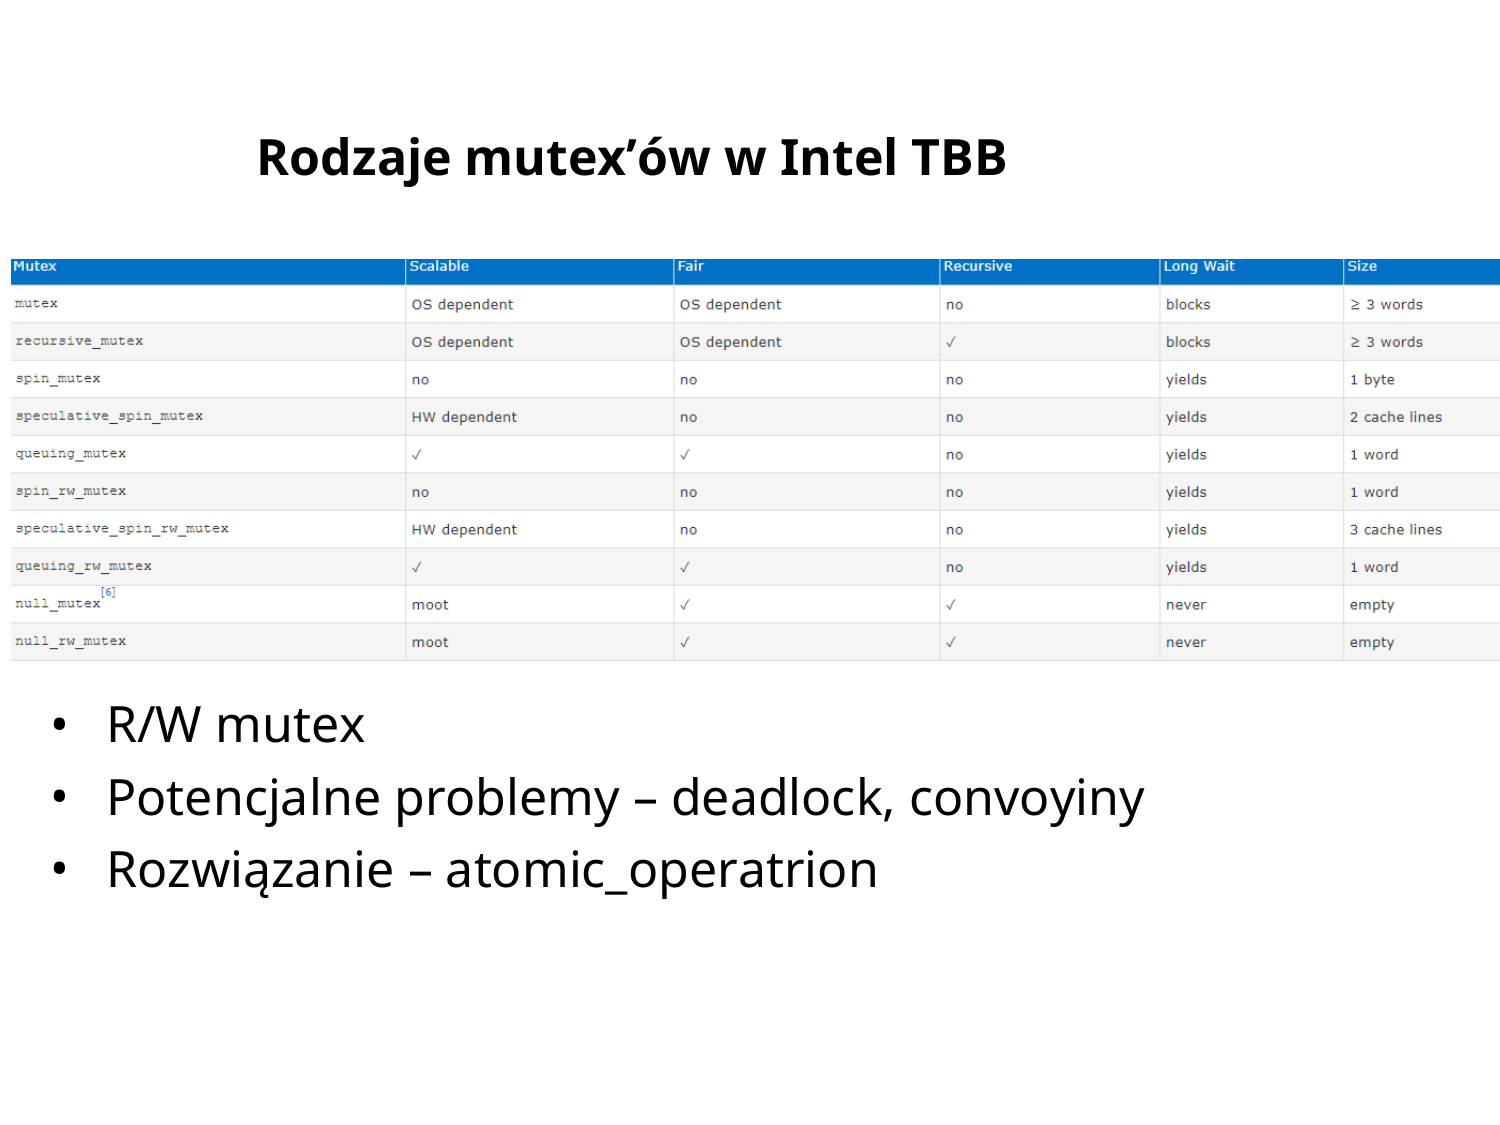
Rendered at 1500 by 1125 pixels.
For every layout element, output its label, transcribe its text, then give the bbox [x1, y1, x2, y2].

title Rodzaje mutex’ów w Intel TBB [242, 78, 1425, 233]
list R/W mutex Potencjalne problemy – deadlock, convoyiny Rozwiązanie – atomic_operatrion [35, 685, 1425, 1005]
picture [11, 259, 1500, 661]
